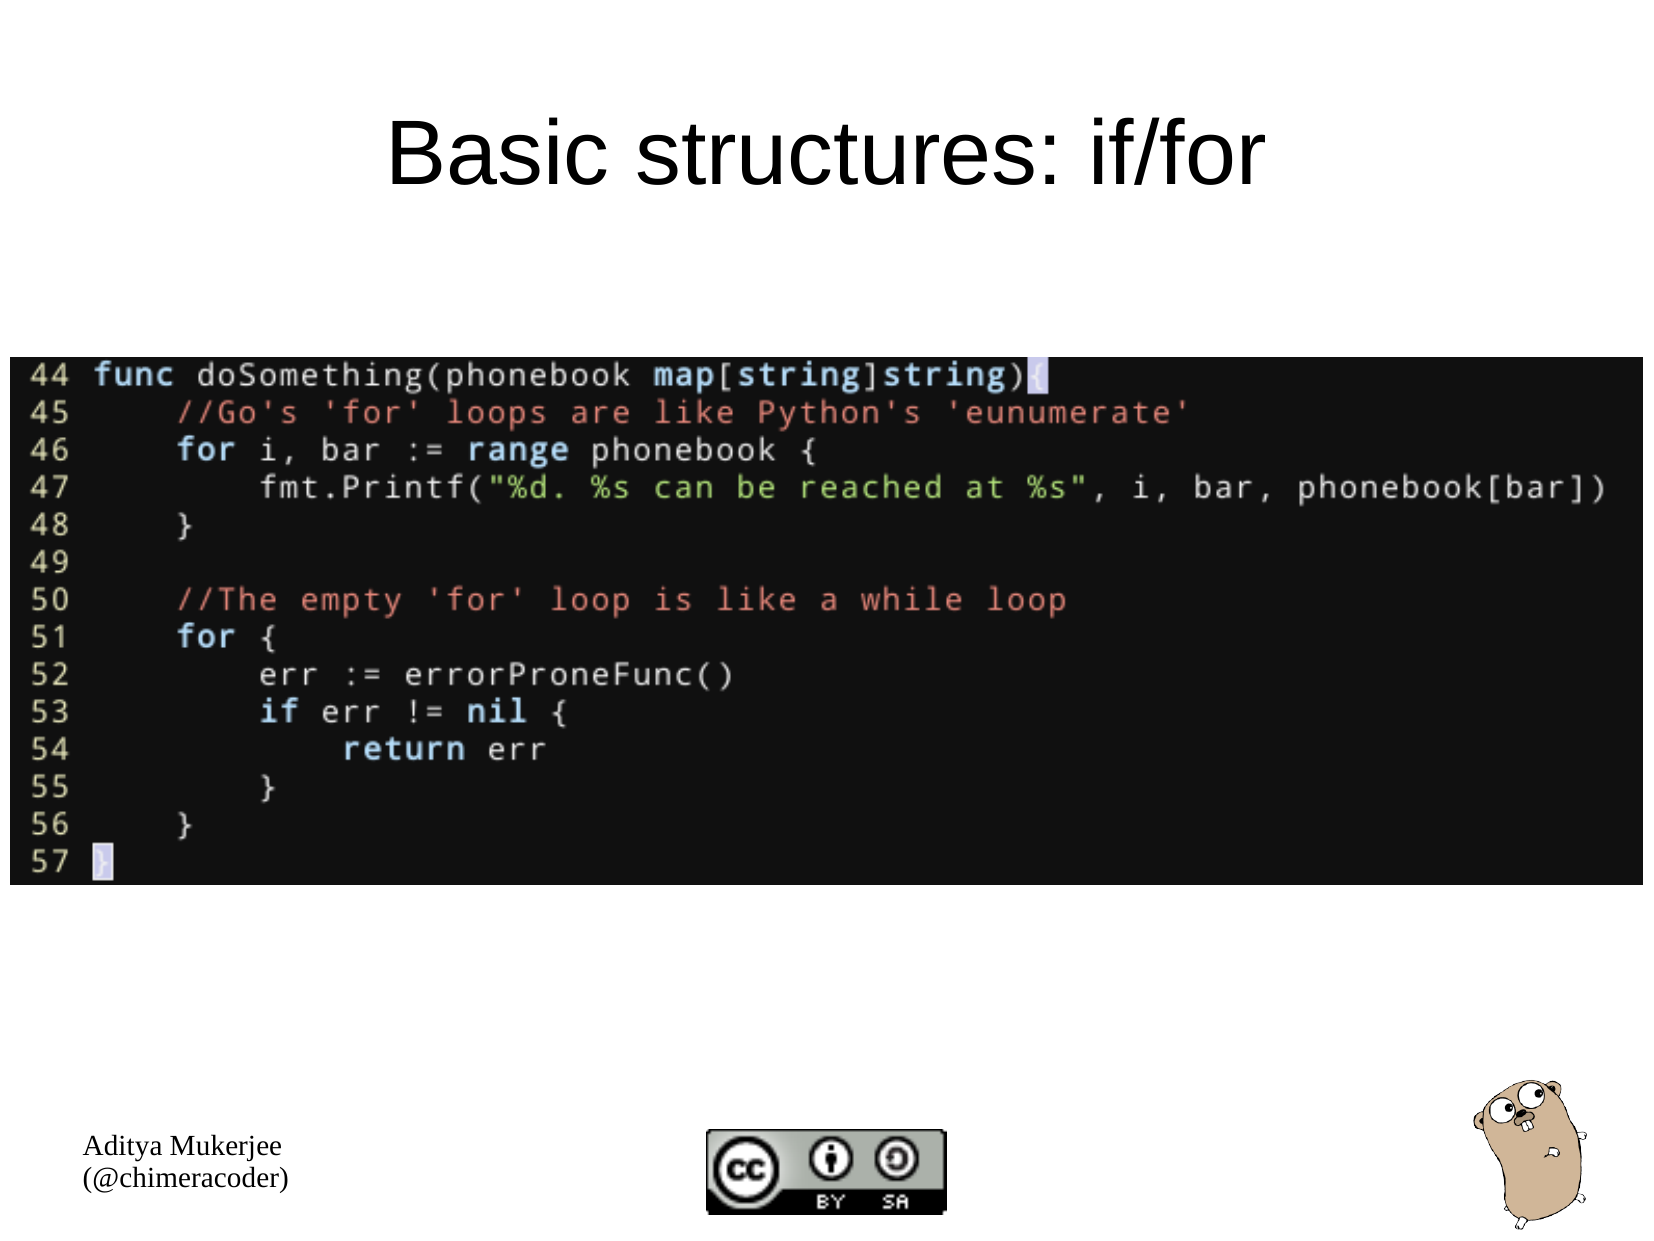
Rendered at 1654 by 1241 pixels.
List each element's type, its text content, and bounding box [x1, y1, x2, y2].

picture [10, 357, 1643, 885]
picture [706, 1129, 947, 1215]
title Basic structures: if/for [82, 49, 1571, 257]
picture [1455, 1079, 1606, 1230]
